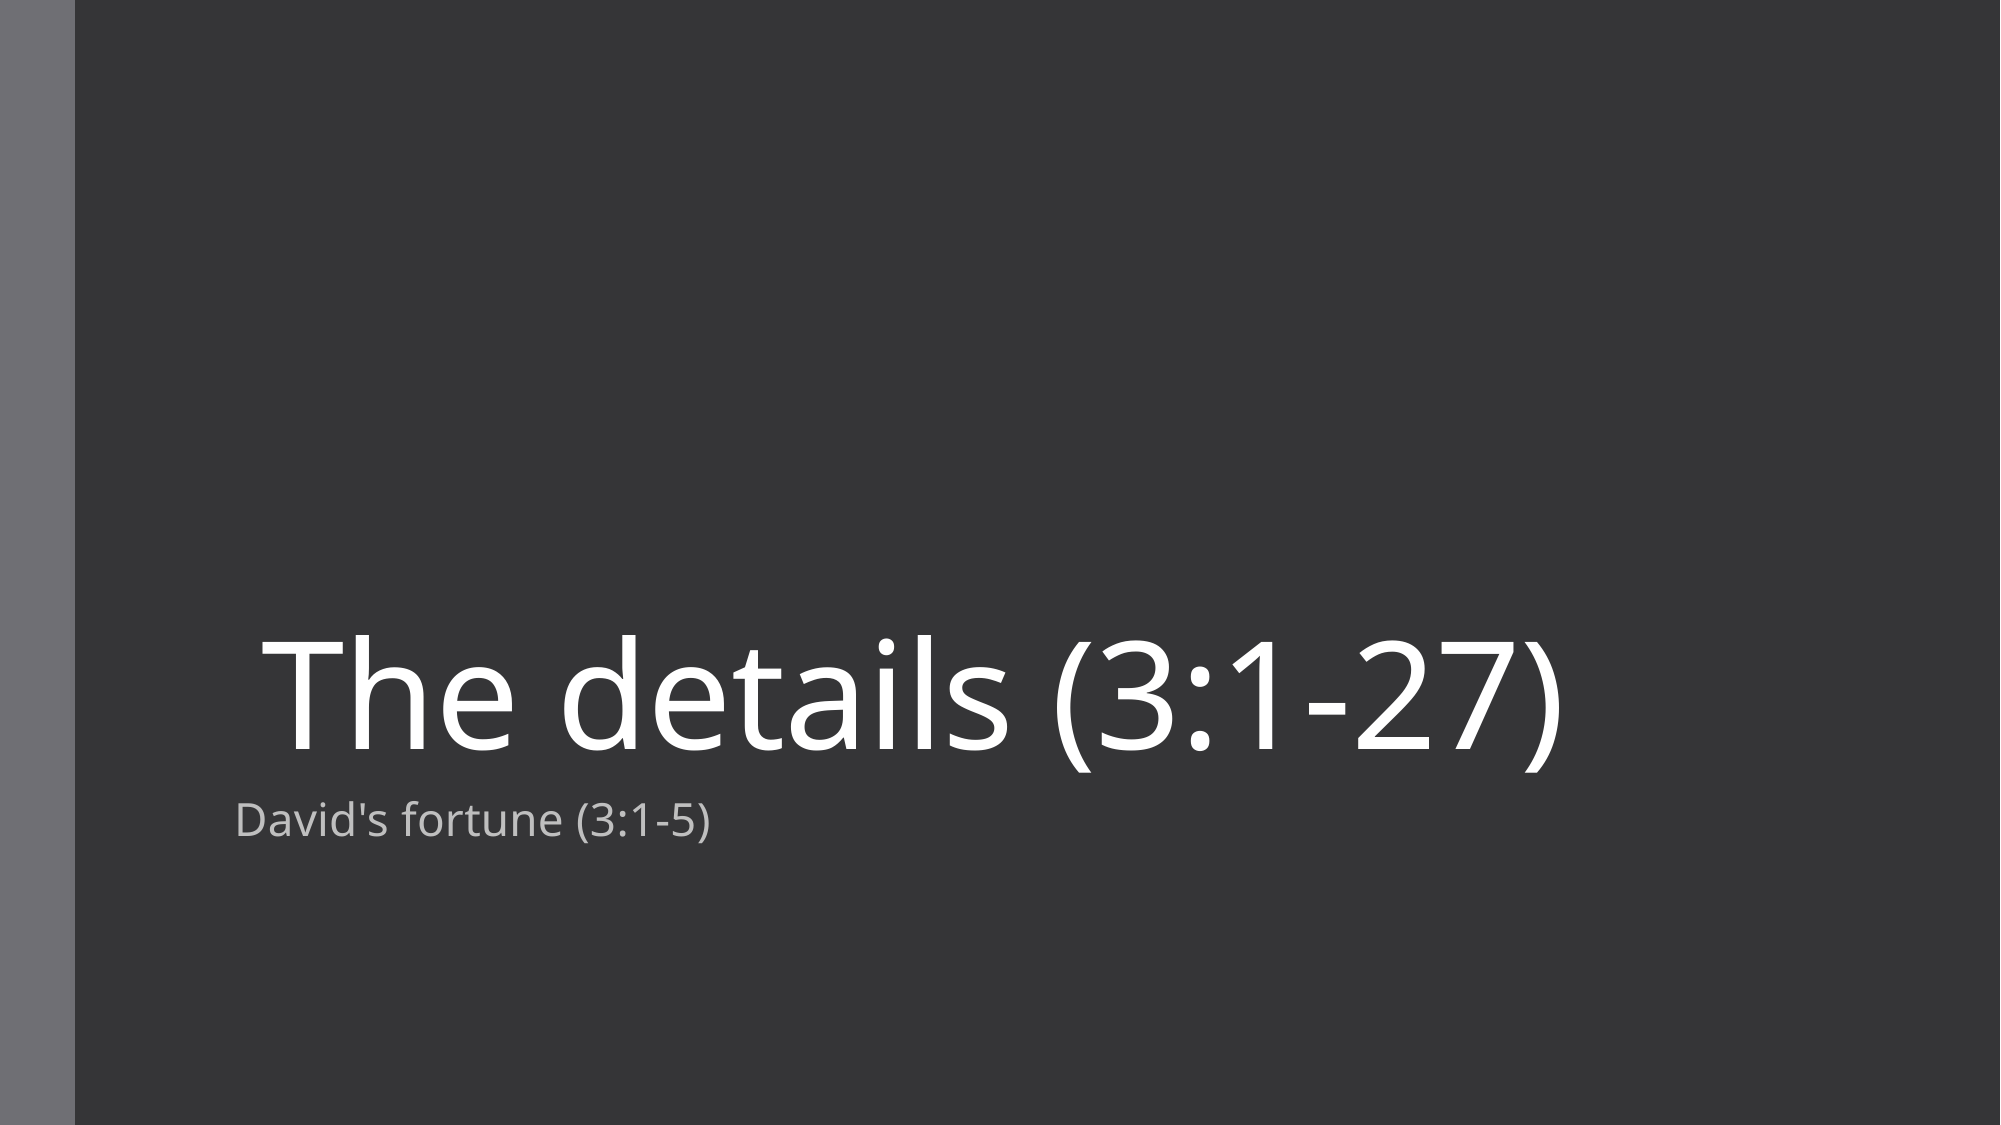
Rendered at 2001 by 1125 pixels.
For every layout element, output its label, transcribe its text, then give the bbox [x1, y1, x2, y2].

title The details (3:1-27) [206, 124, 1752, 787]
subtitle David's fortune (3:1-5) [206, 787, 1752, 1066]
